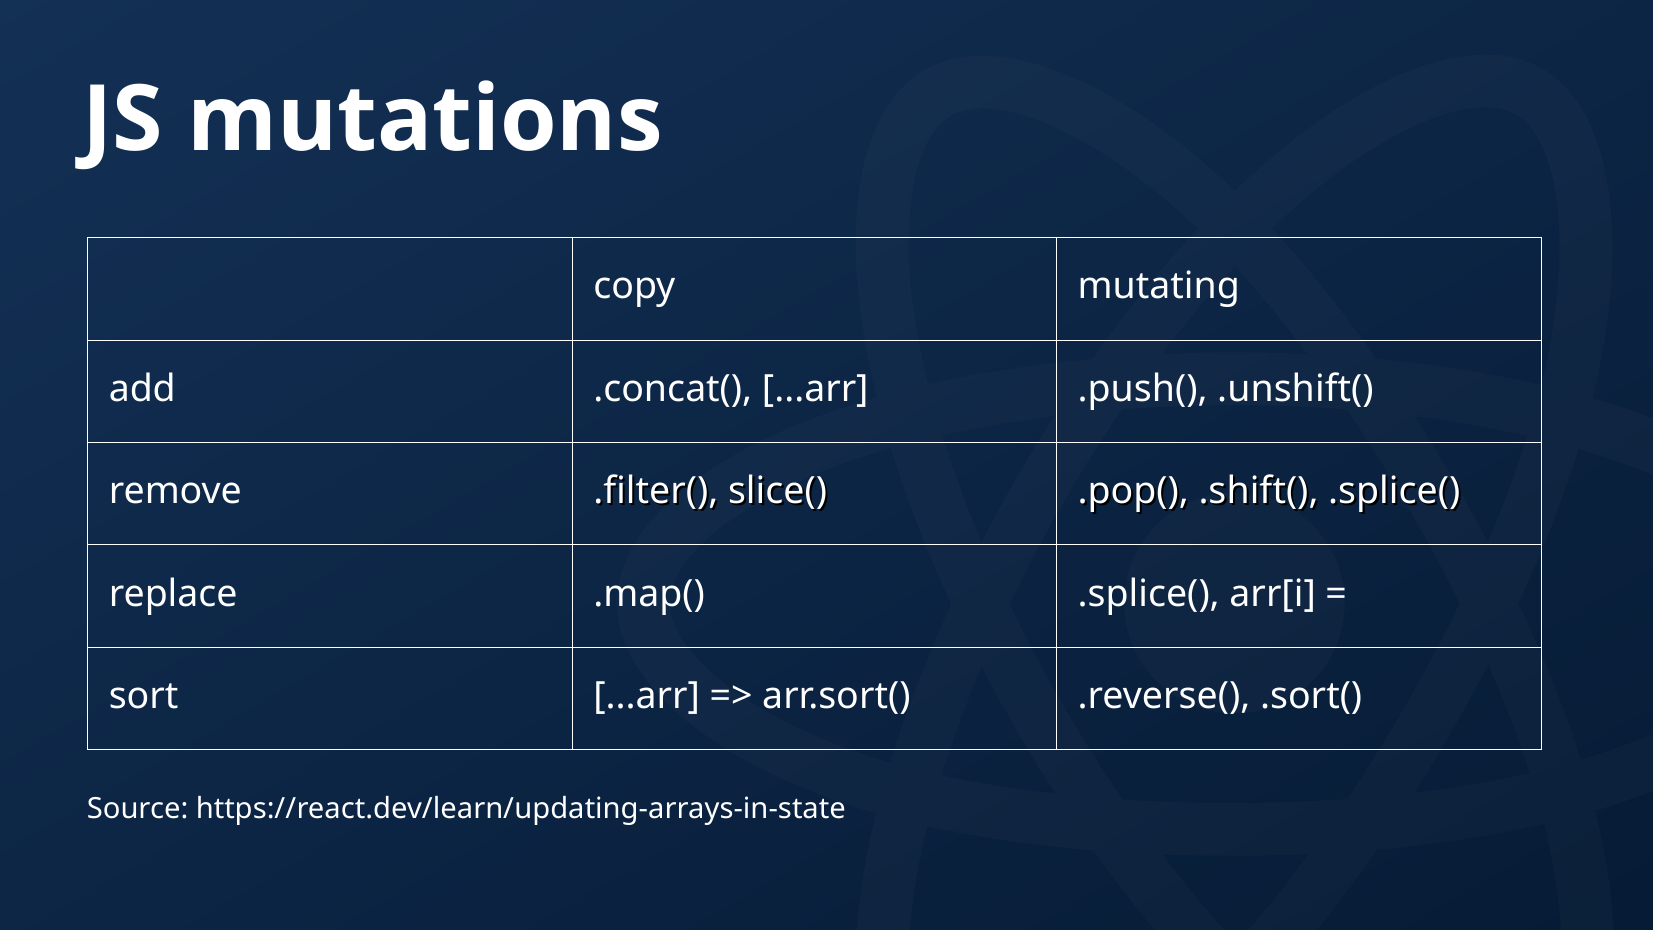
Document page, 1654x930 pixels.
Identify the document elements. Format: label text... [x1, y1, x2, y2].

list Source: https://react.dev/learn/updating-arrays-in-state [86, 787, 1537, 870]
table_cell .splice(), arr[i] = [1057, 545, 1541, 647]
table_cell add [88, 341, 572, 442]
table_cell .push(), .unshift() [1057, 341, 1541, 442]
table_cell .concat(), [...arr] [573, 341, 1056, 442]
table_header mutating [1057, 238, 1541, 340]
table_cell [...arr] => arr.sort() [573, 648, 1056, 749]
table_header copy [573, 238, 1056, 340]
table_cell .map() [573, 545, 1056, 647]
table_cell remove [88, 443, 572, 544]
table_header [88, 238, 572, 340]
table_cell sort [88, 648, 572, 749]
title JS mutations [82, 37, 1571, 193]
table_cell .filter(), slice() [573, 443, 1056, 544]
table_cell .pop(), .shift(), .splice() [1057, 443, 1541, 544]
table_cell replace [88, 545, 572, 647]
table_cell .reverse(), .sort() [1057, 648, 1541, 749]
